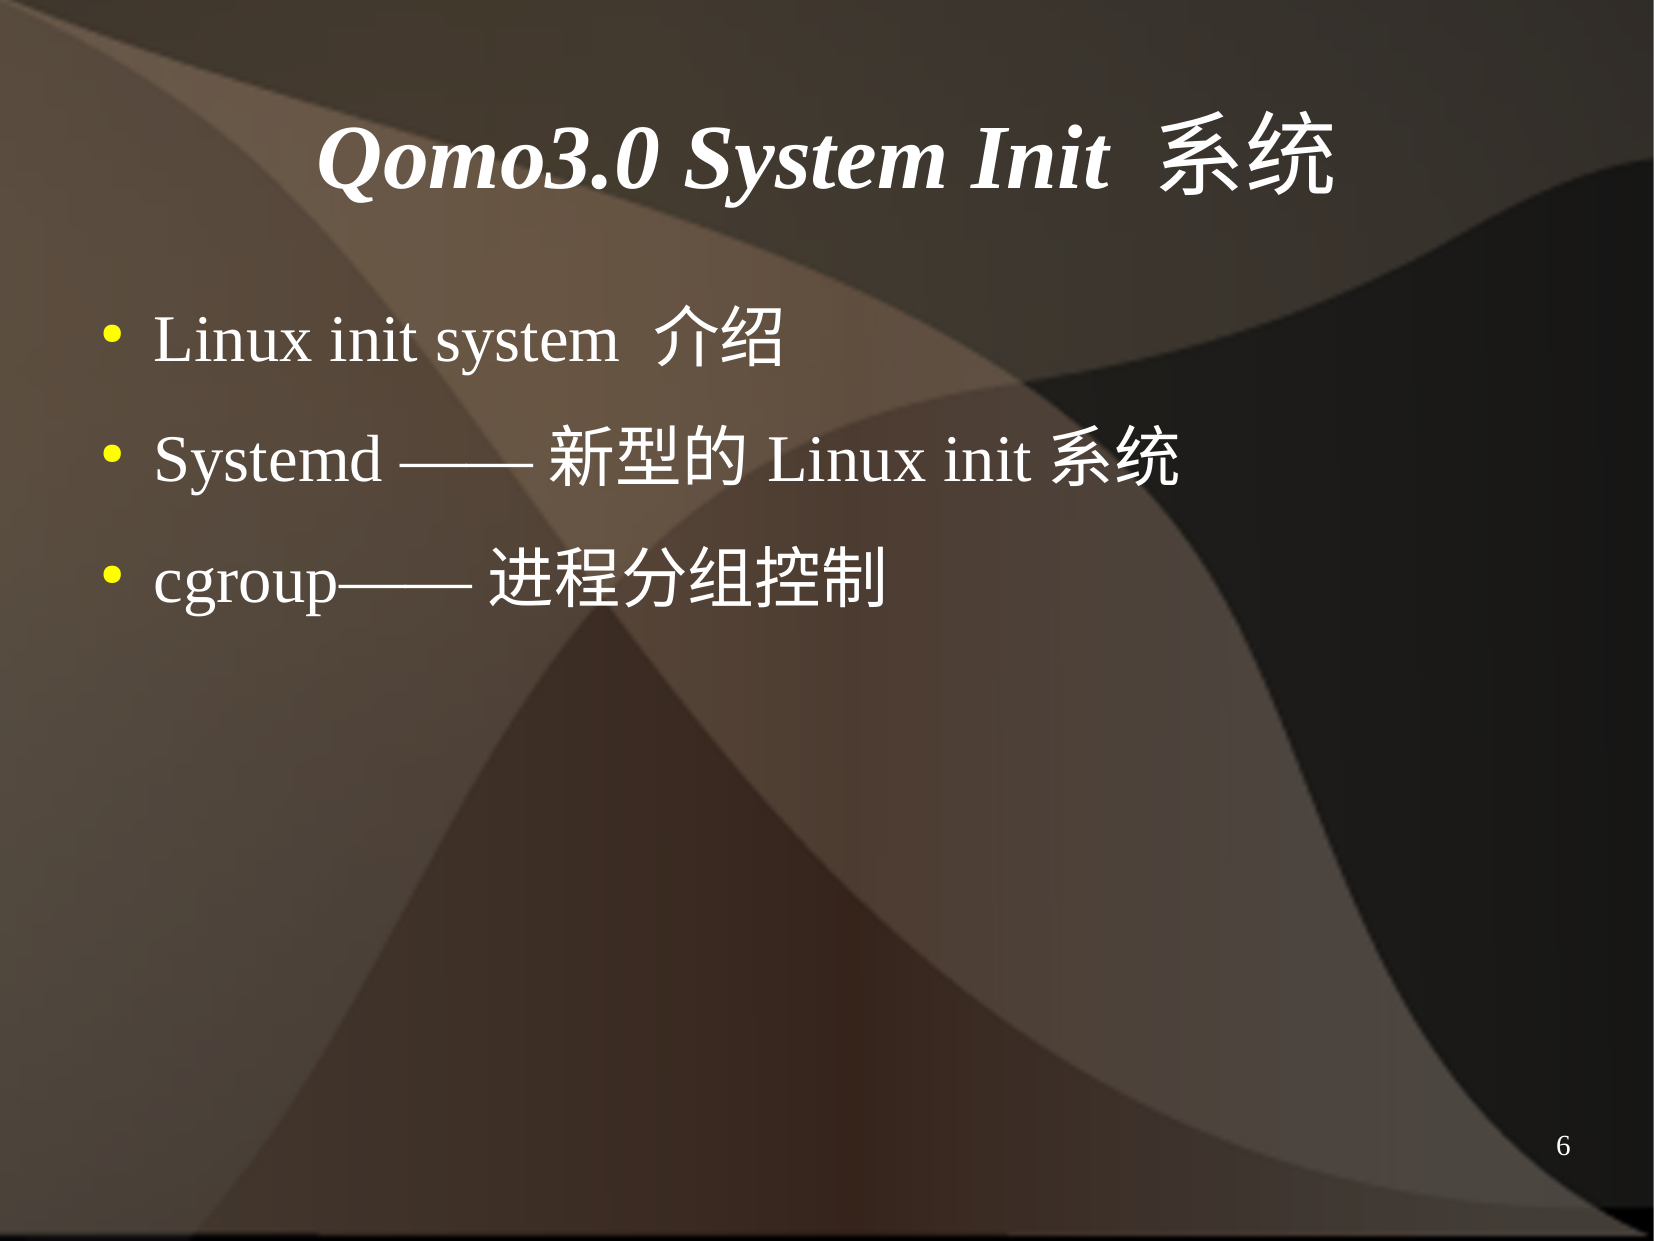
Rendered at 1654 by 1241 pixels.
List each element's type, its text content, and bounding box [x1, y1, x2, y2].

picture [0, 0, 1654, 1241]
list Linux init system 介绍 Systemd ——新型的Linux init系统 cgroup——进程分组控制 [82, 290, 1571, 1109]
title Qomo3.0 System Init 系统 [82, 49, 1571, 257]
